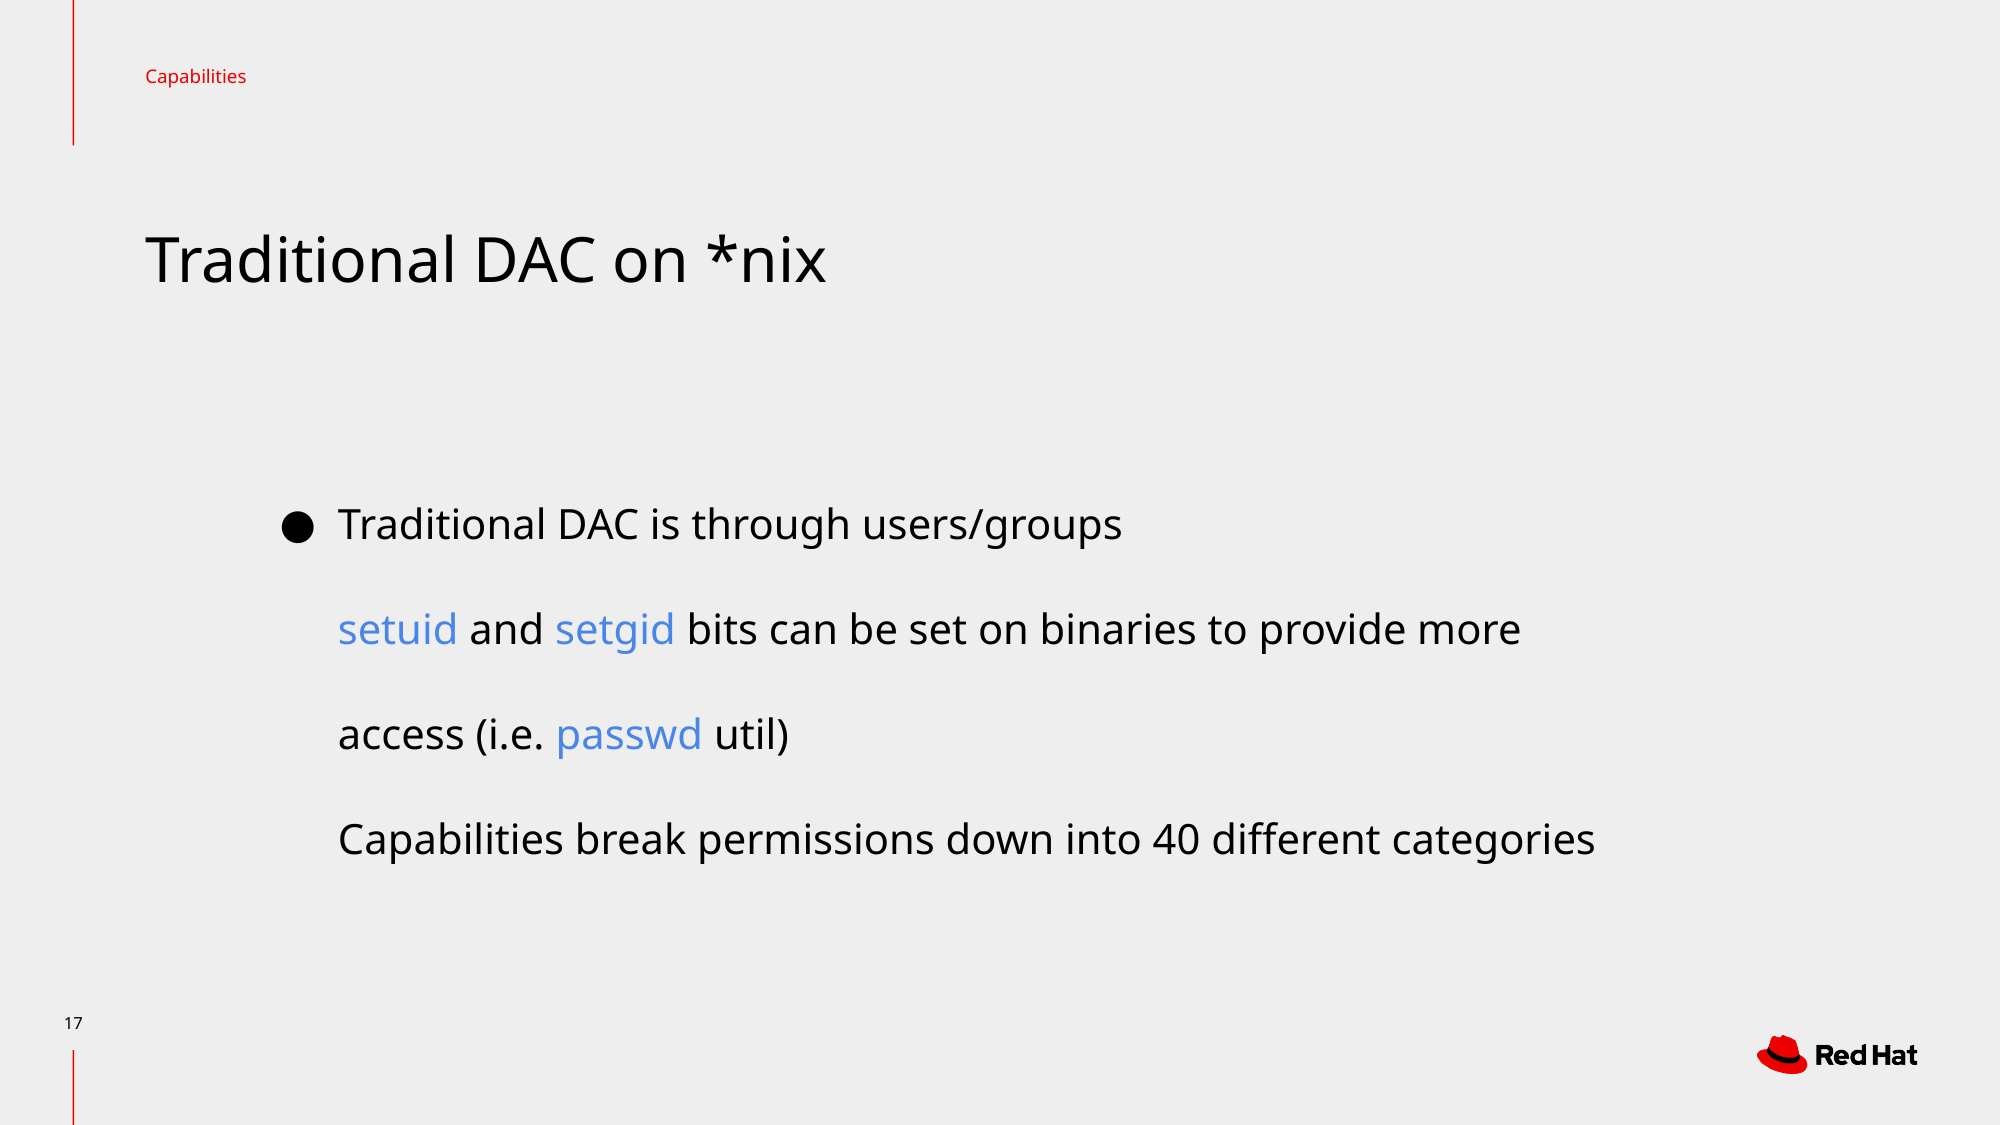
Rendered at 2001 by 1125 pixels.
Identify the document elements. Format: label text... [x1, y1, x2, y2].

title Traditional DAC on *nix [73, 193, 1713, 353]
subtitle Capabilities [73, 9, 919, 143]
title Traditional DAC is through users/groups setuid and setgid bits can be set on binaries to provide more access (i.e. passwd util) Capabilities break permissions down into 40 different categories [262, 442, 1602, 1012]
picture [1757, 1035, 1918, 1074]
slide_number <number> [13, 1012, 134, 1036]
